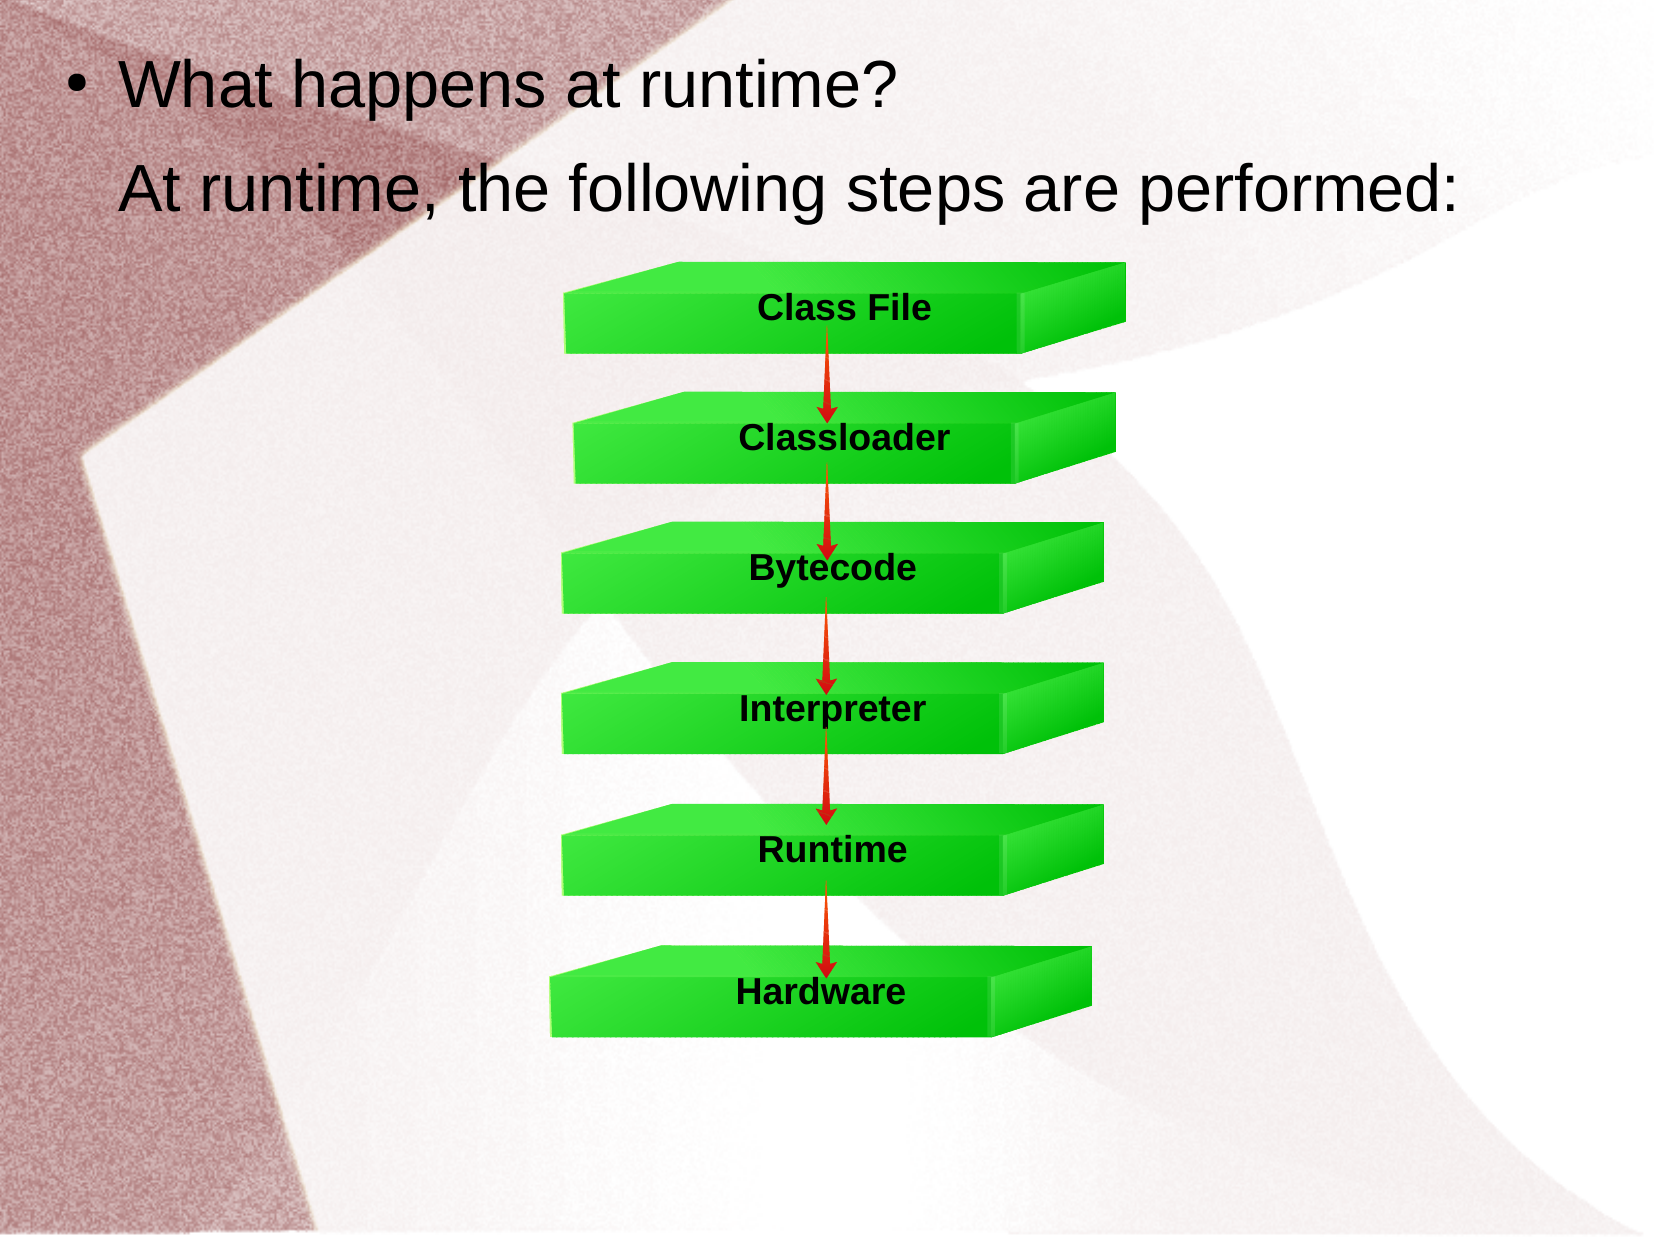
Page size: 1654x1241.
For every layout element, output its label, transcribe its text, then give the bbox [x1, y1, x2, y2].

picture [0, 0, 1654, 1241]
list What happens at runtime? At runtime, the following steps are performed: [47, 47, 1601, 1193]
